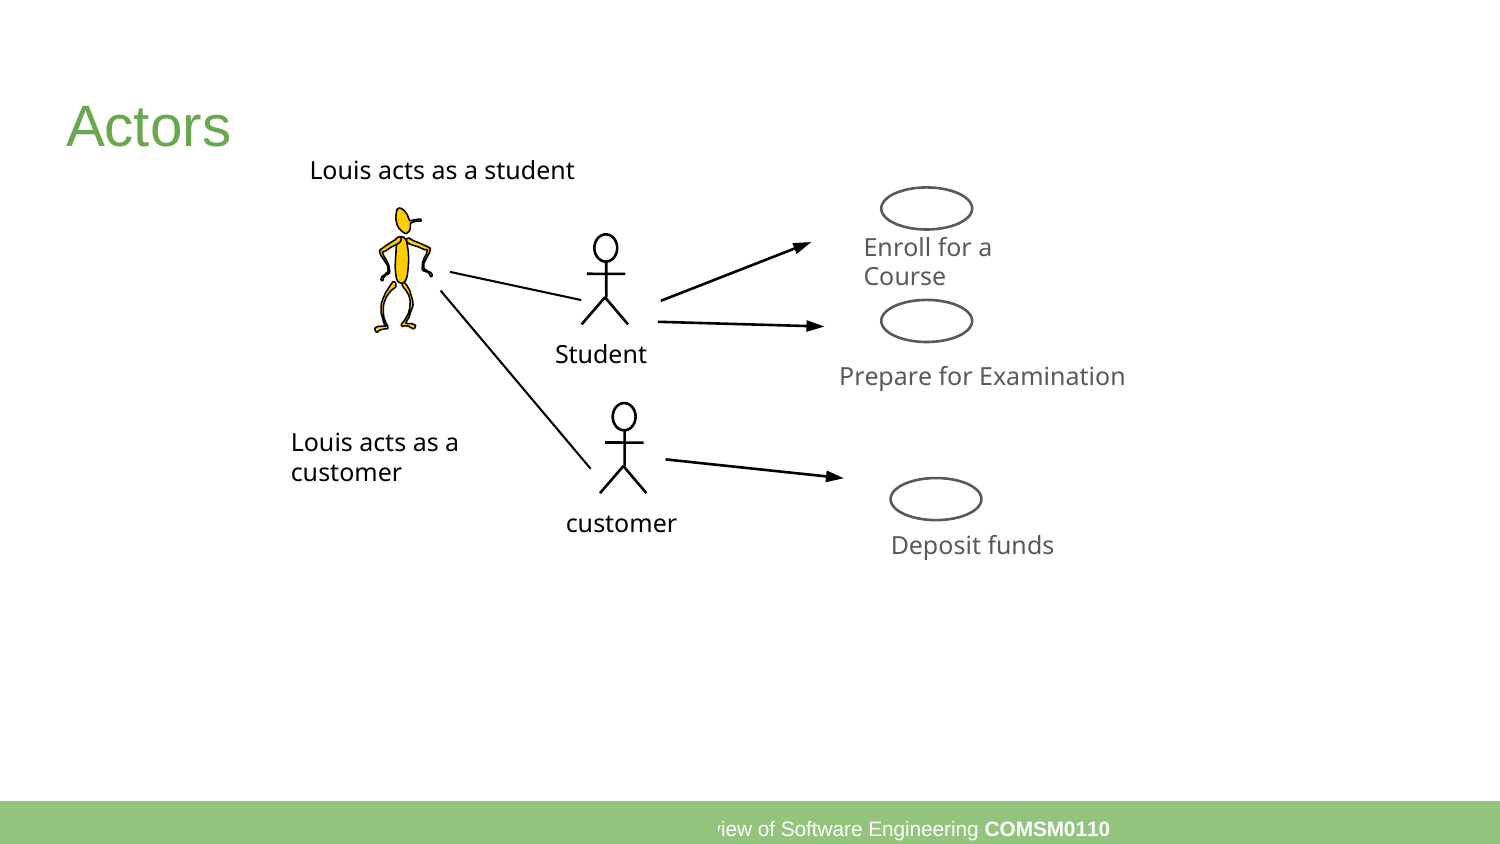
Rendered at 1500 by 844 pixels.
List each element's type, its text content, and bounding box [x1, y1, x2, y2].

title Actors [51, 72, 1449, 167]
text_box [379, 236, 433, 329]
text_box Prepare for Examination [830, 355, 1136, 395]
text_box Louis acts as a student [300, 150, 635, 190]
text_box Deposit funds [881, 525, 1097, 565]
text_box customer [556, 502, 687, 542]
text_box [374, 281, 396, 333]
text_box Student [545, 333, 657, 373]
text_box Enroll for a Course [848, 223, 1088, 269]
text_box [395, 207, 422, 234]
text_box Louis acts as a customer [281, 422, 572, 492]
